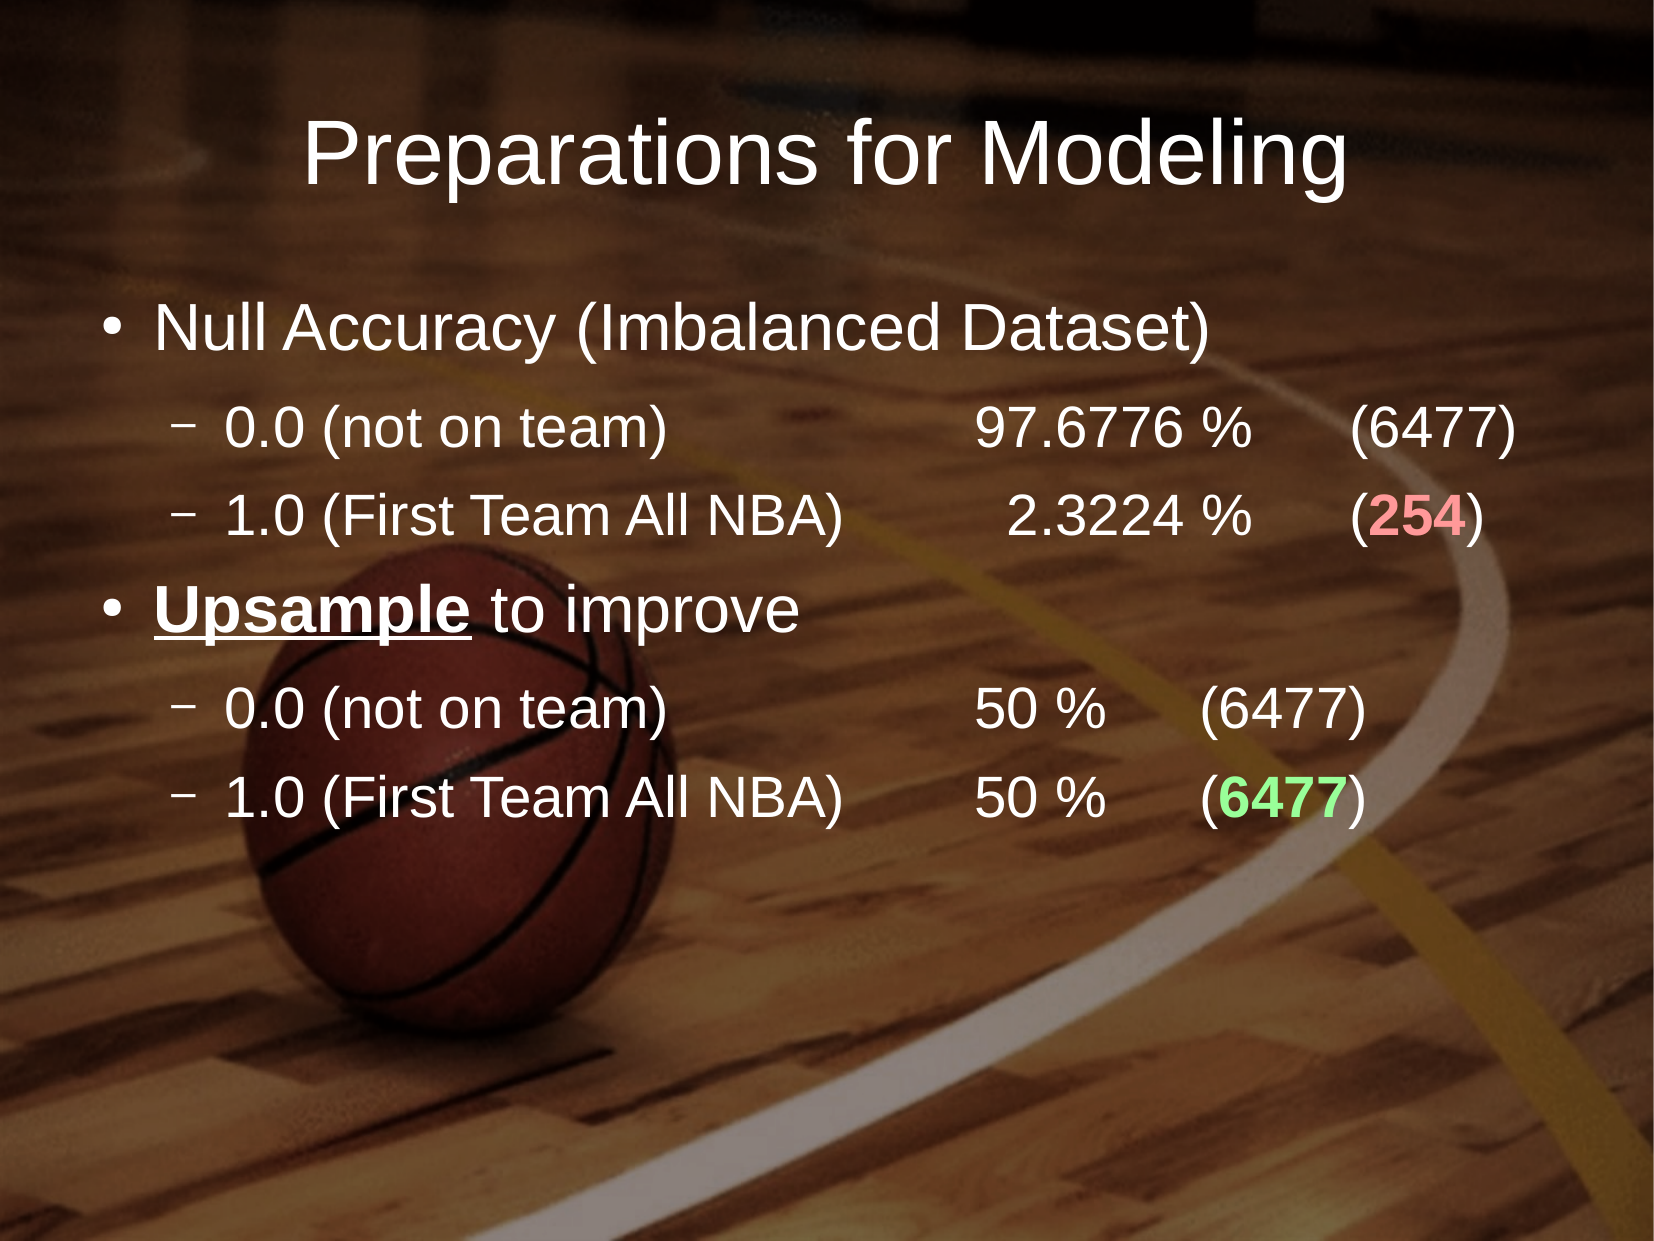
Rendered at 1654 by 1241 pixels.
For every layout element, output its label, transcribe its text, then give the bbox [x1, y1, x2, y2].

list Null Accuracy (Imbalanced Dataset) 0.0 (not on team) 97.6776 % (6477) 1.0 (First Team All NBA) 2.3224 % (254) Upsample to improve 0.0 (not on team) 50 % (6477) 1.0 (First Team All NBA) 50 % (6477) [82, 290, 1571, 1010]
title Preparations for Modeling [82, 49, 1571, 257]
